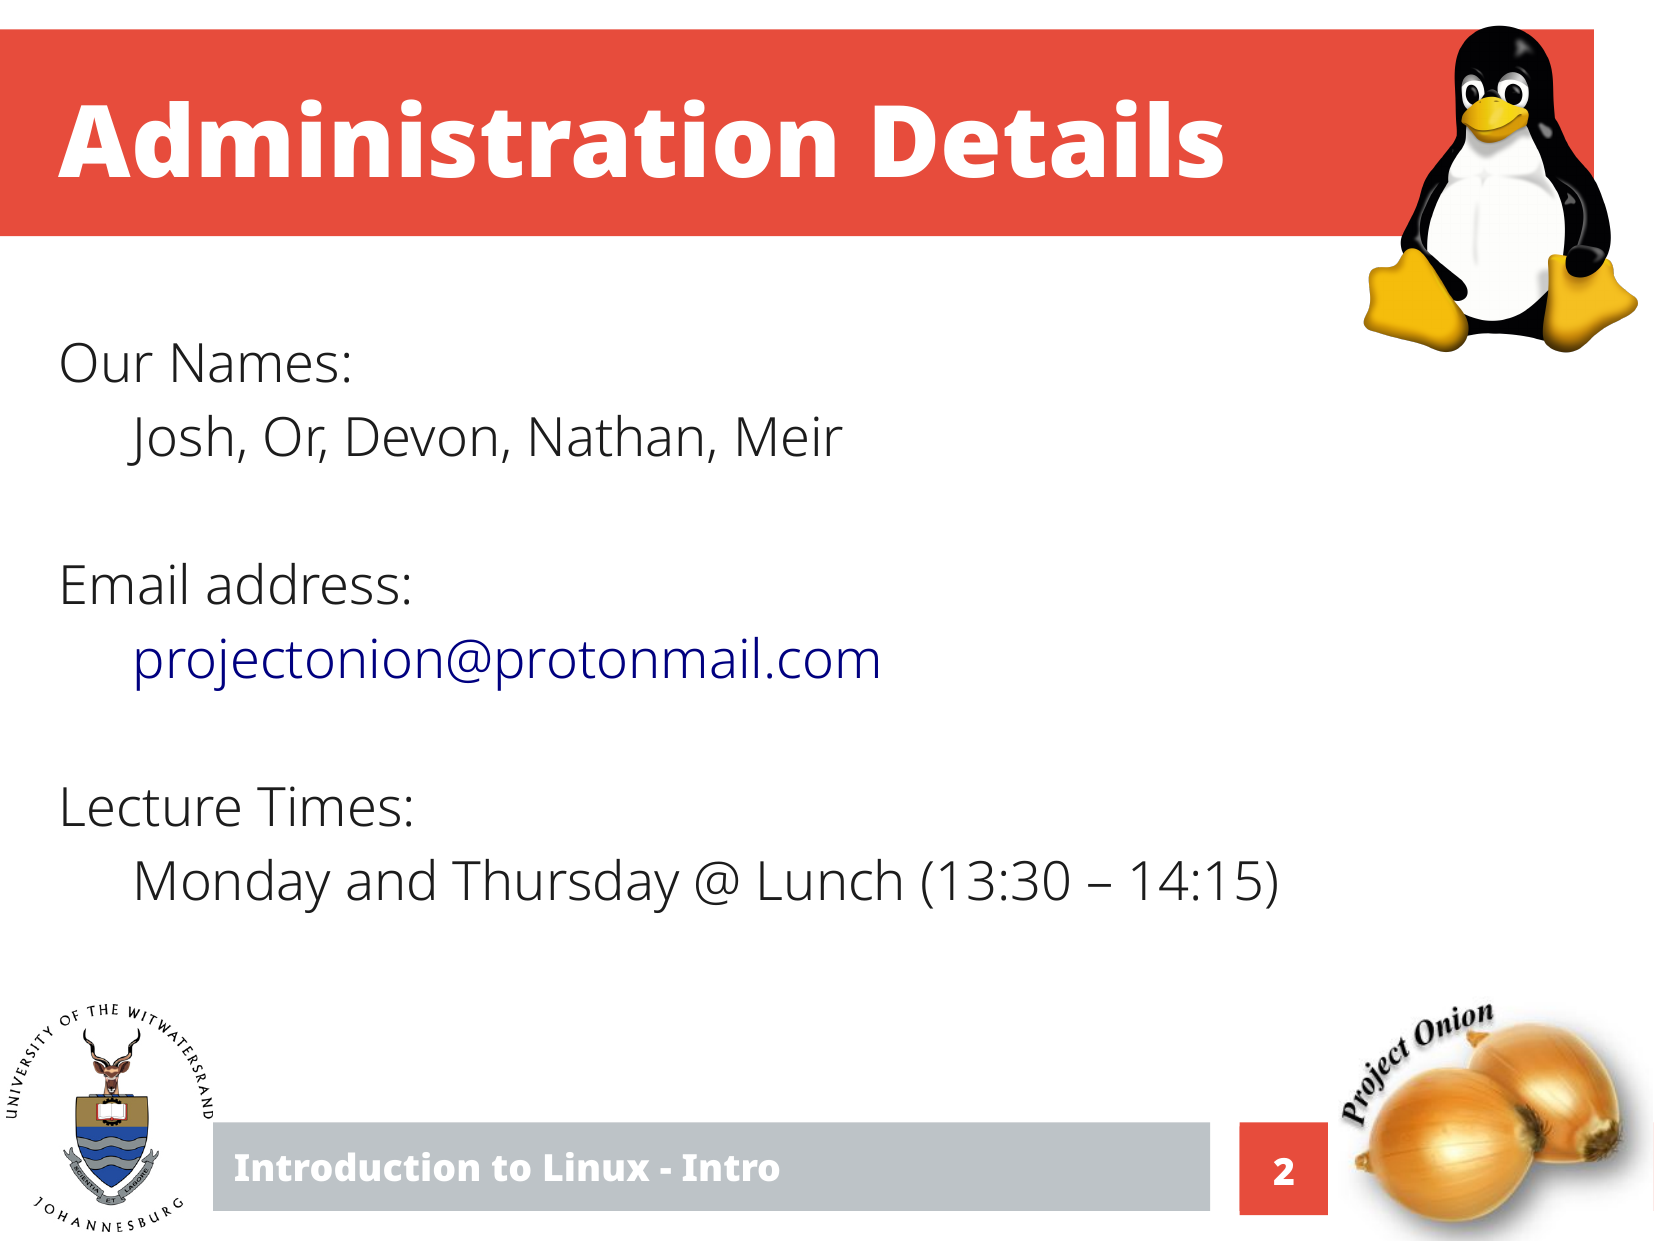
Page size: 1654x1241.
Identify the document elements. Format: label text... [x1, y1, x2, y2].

title Administration Details [58, 59, 1594, 207]
picture [1328, 986, 1653, 1241]
picture [6, 1004, 213, 1232]
picture [1345, 4, 1653, 367]
subtitle Our Names: Josh, Or, Devon, Nathan, Meir Email address: projectonion@protonmail.com Lecture Times: Monday and Thursday @ Lunch (13:30 – 14:15) [58, 324, 1565, 1093]
